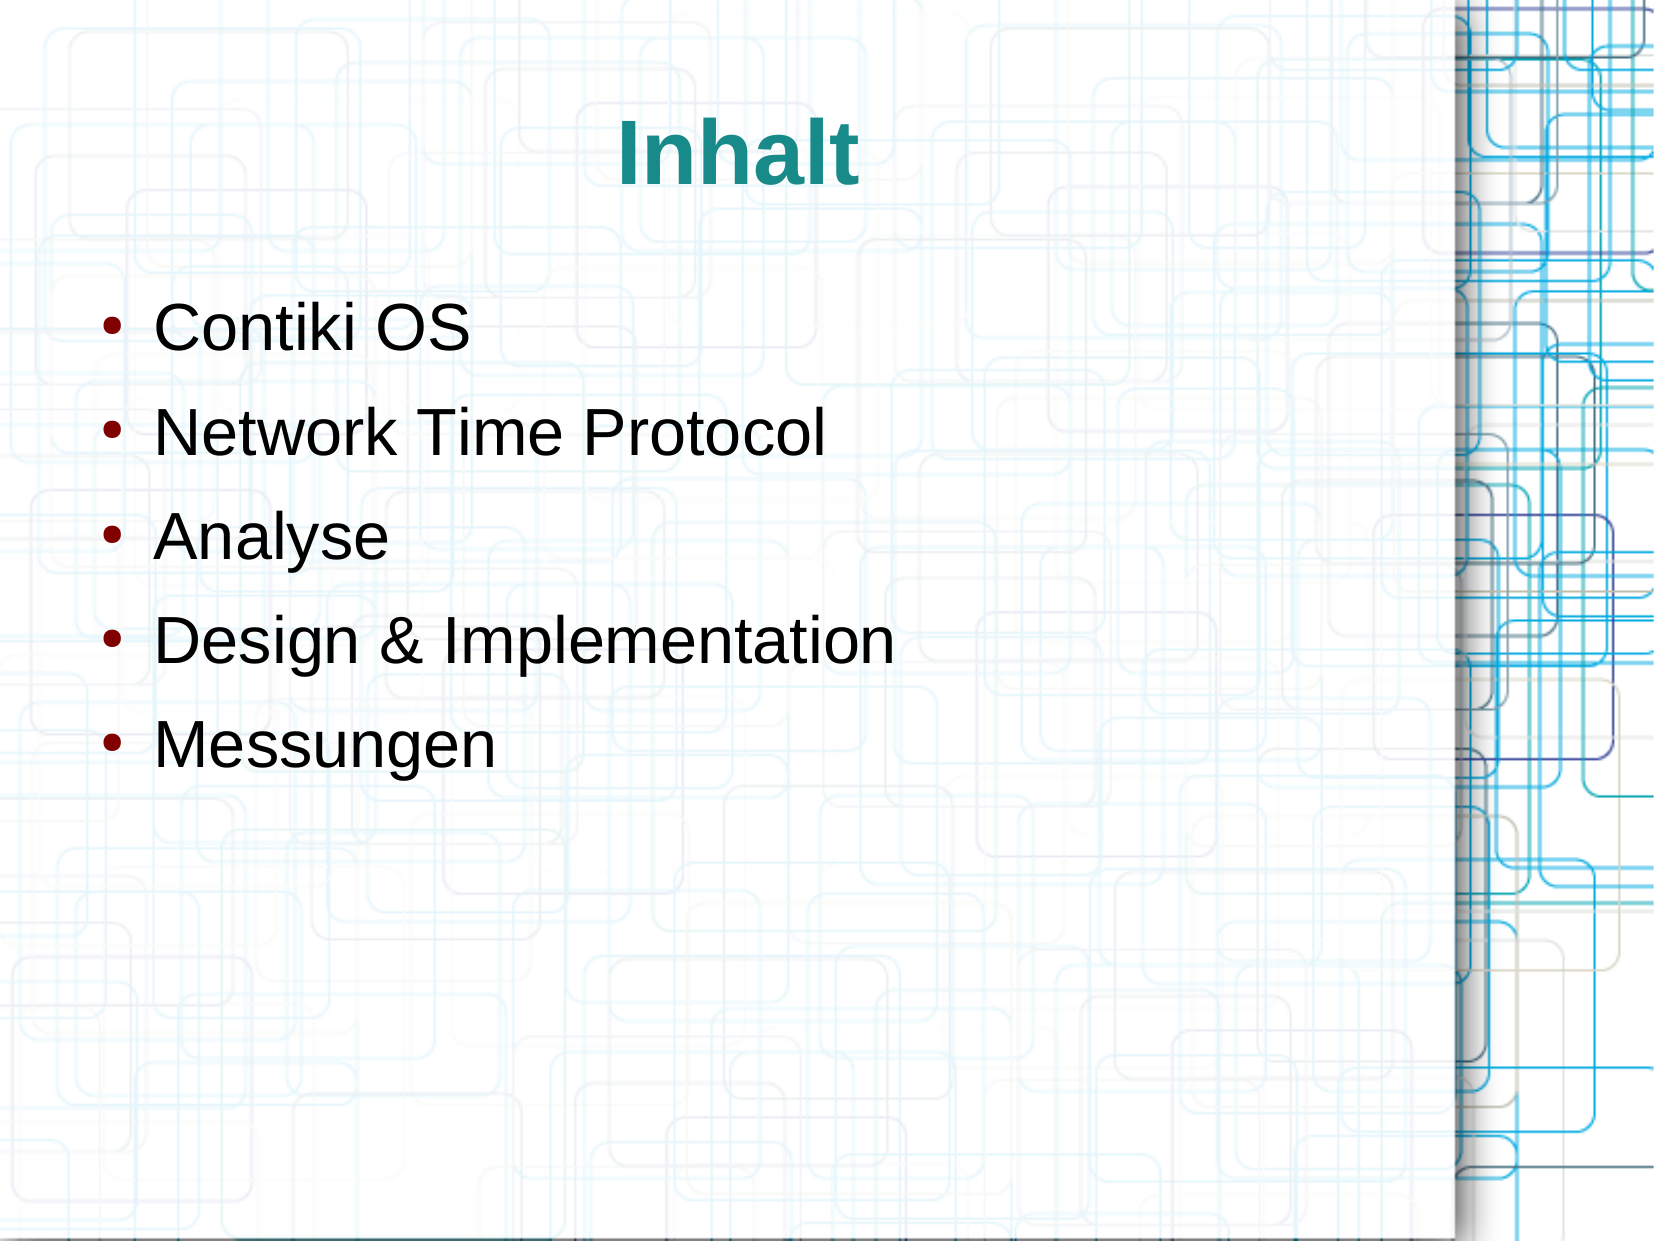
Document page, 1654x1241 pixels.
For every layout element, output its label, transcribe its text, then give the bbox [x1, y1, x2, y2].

title Inhalt [59, 49, 1418, 257]
list Contiki OS Network Time Protocol Analyse Design & Implementation Messungen [82, 290, 1418, 1094]
picture [0, 0, 1654, 1241]
